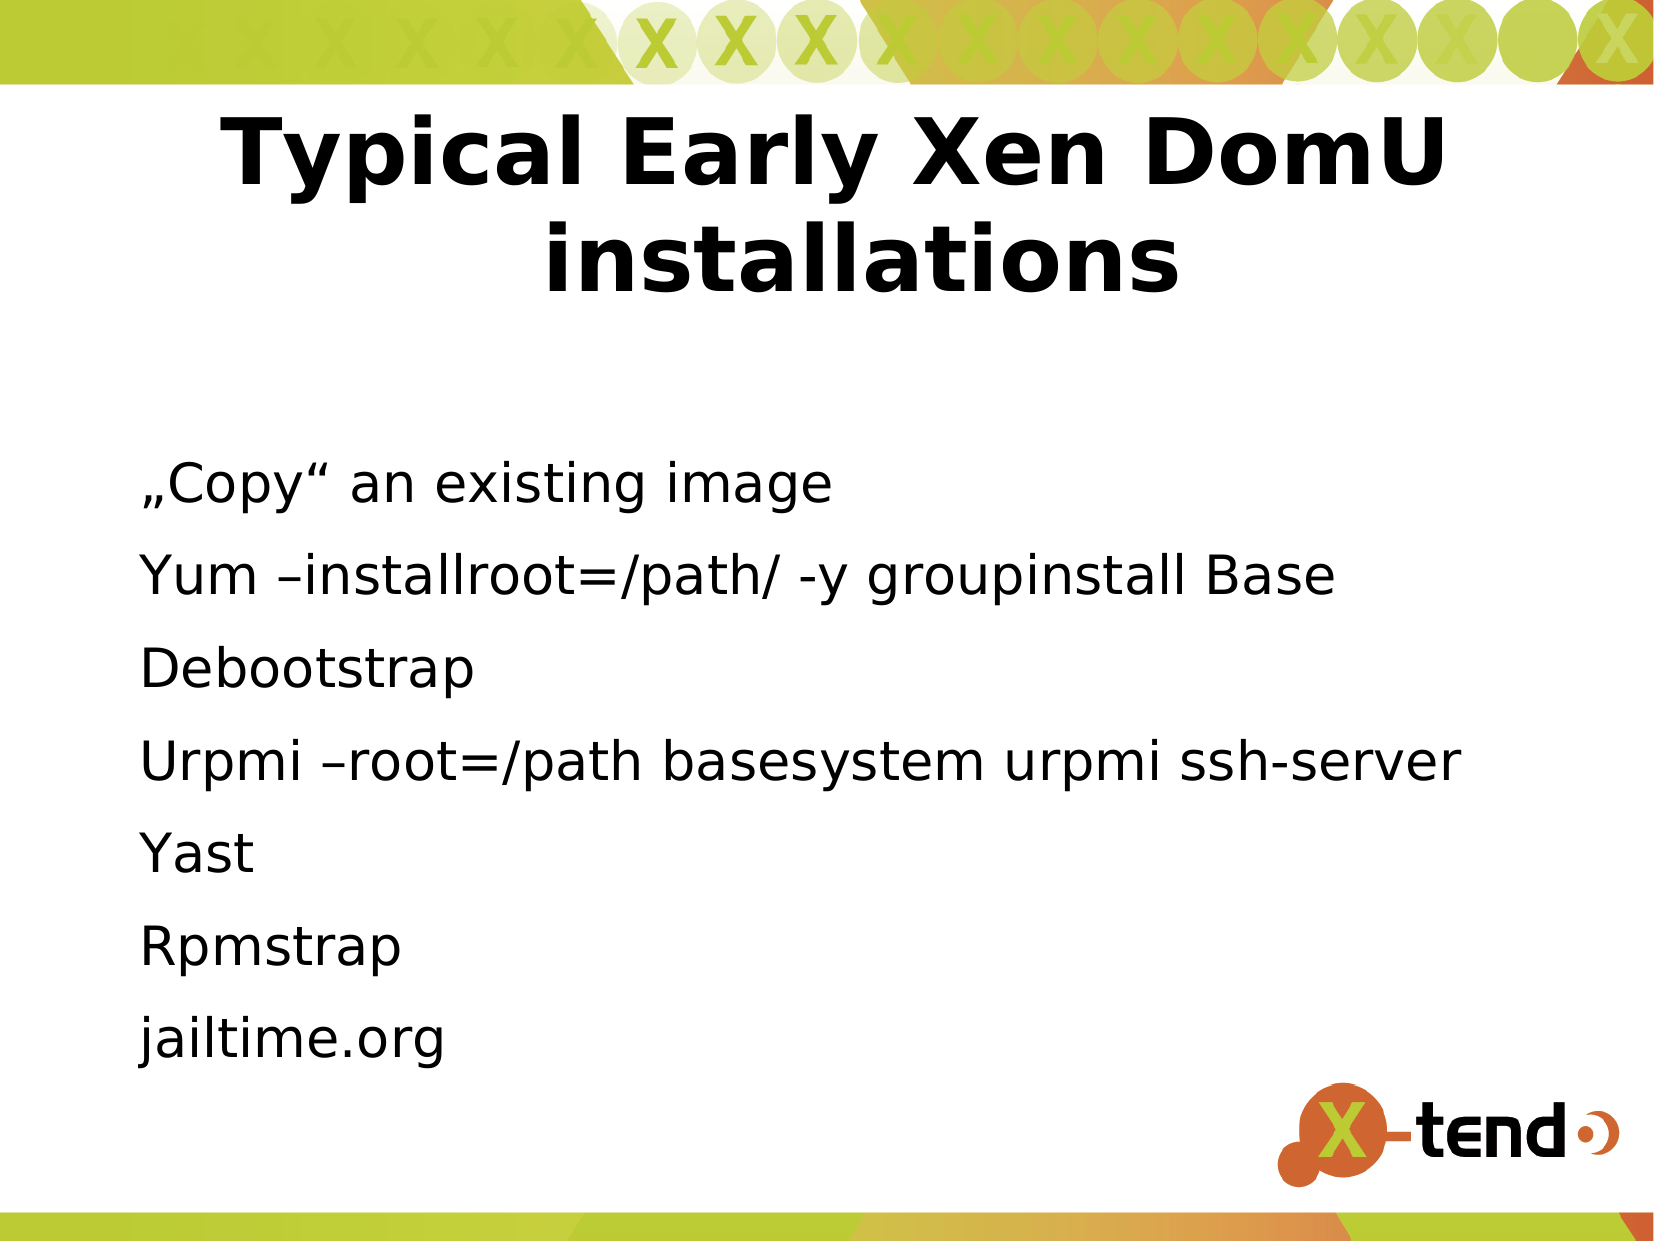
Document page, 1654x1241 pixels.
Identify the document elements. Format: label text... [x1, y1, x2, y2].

list „Copy“ an existing image Yum –installroot=/path/ -y groupinstall Base Debootstrap Urpmi –root=/path basesystem urpmi ssh-server Yast Rpmstrap jailtime.org [121, 344, 1534, 1127]
picture [0, 0, 1654, 1241]
title Typical Early Xen DomU installations [121, 99, 1534, 314]
